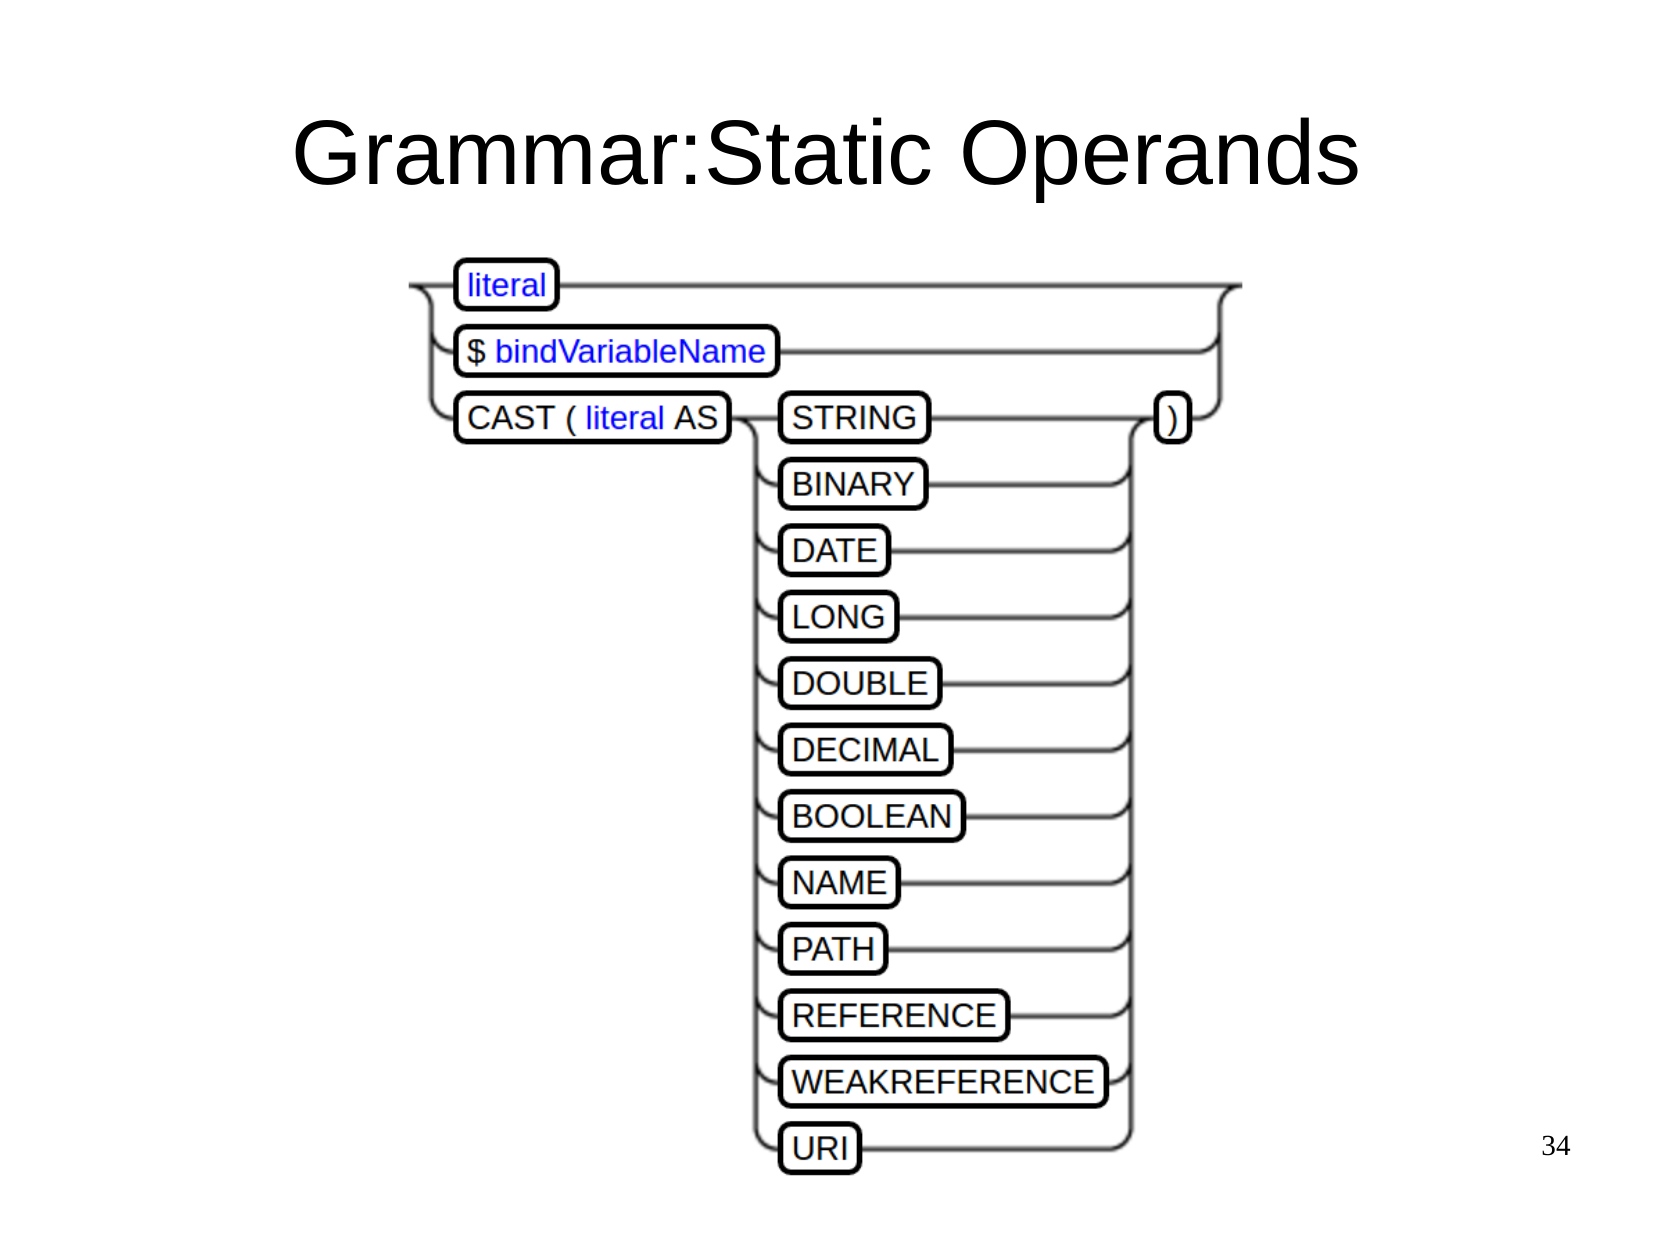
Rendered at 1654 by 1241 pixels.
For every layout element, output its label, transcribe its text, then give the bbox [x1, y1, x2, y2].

picture [366, 257, 1291, 1186]
title Grammar:Static Operands [83, 49, 1572, 257]
